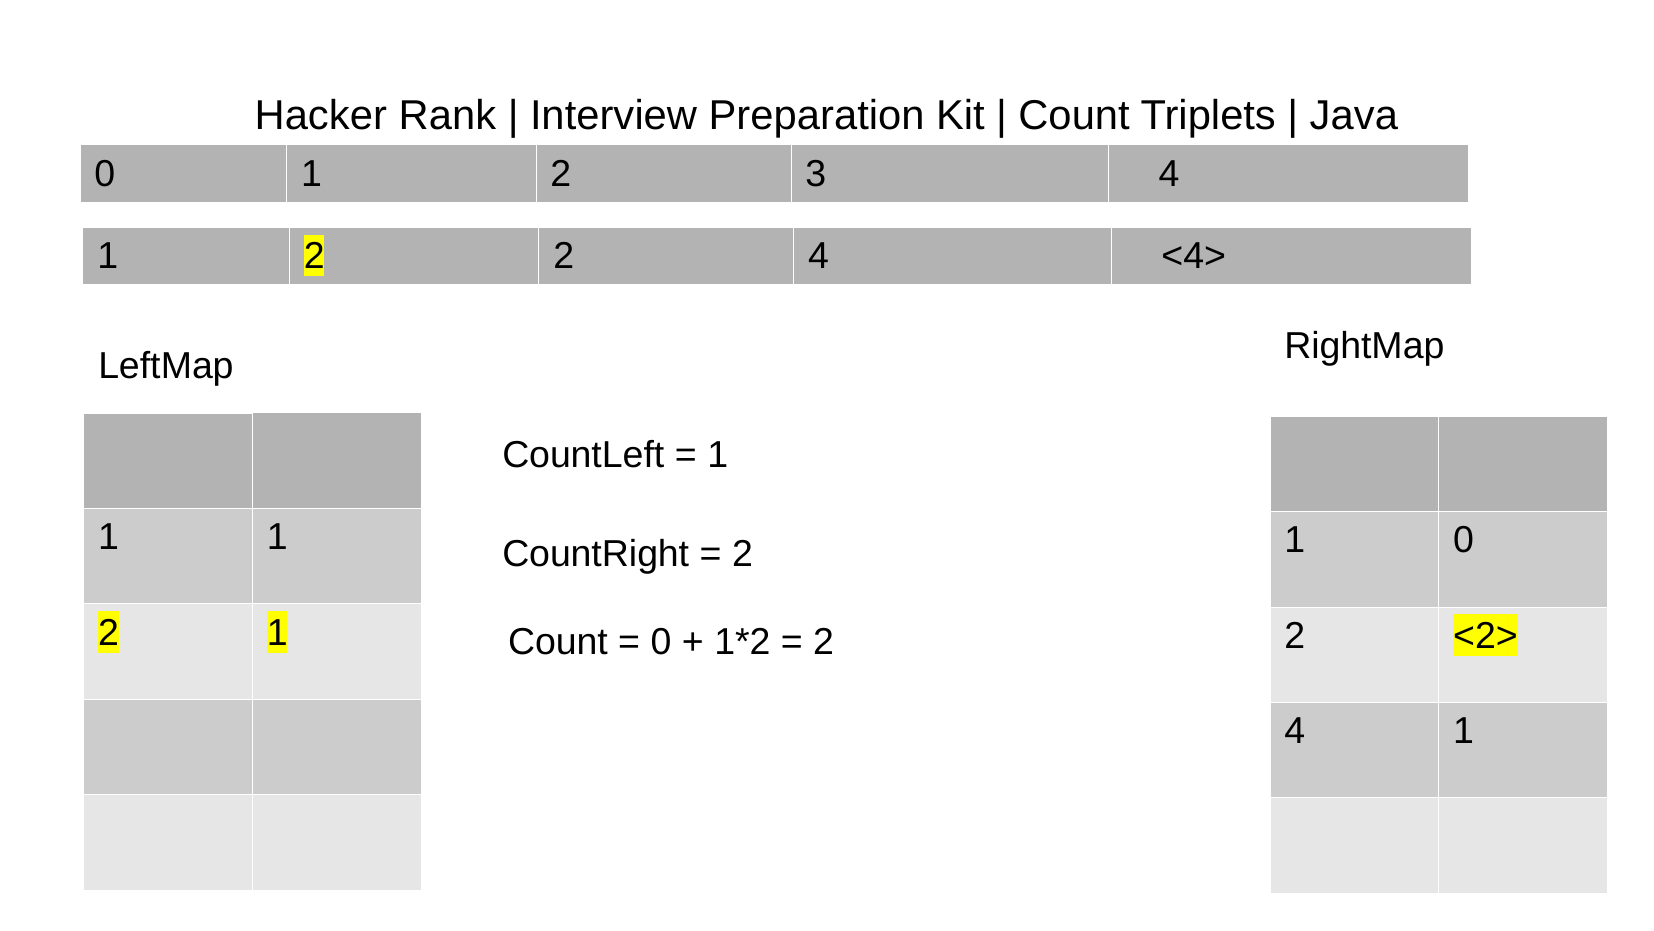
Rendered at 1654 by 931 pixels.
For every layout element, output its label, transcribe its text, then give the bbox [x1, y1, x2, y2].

table_header 2 [537, 145, 791, 202]
text_box CountRight = 2 [487, 525, 863, 666]
table_cell 1 [1439, 703, 1607, 797]
table_header [253, 413, 421, 508]
table_header 2 [539, 228, 793, 284]
table_header [84, 437, 252, 508]
table_cell 2 [1271, 608, 1438, 702]
table_header 1 [83, 228, 289, 284]
table_header 4 [794, 228, 1111, 284]
table_cell 1 [84, 509, 252, 603]
table_header 3 [792, 145, 1108, 202]
table_cell 2 [84, 604, 252, 699]
table_header [1439, 417, 1607, 511]
table_header 0 [81, 145, 286, 202]
table_cell 1 [253, 509, 421, 603]
table_cell [84, 700, 252, 794]
text_box Count = 0 + 1*2 = 2 [493, 613, 869, 713]
table_cell [1271, 798, 1438, 893]
table_cell 0 [1439, 512, 1607, 607]
table_header 4 [1109, 145, 1468, 202]
table_cell [253, 700, 421, 794]
table_cell [84, 795, 252, 890]
title Hacker Rank | Interview Preparation Kit | Count Triplets | Java [82, 37, 1571, 193]
table_header [1271, 417, 1438, 511]
table_cell 1 [1271, 512, 1438, 607]
table_cell 1 [253, 604, 421, 699]
table_cell 4 [1271, 703, 1438, 797]
table_cell [253, 795, 421, 890]
table_header <4> [1112, 228, 1471, 284]
text_box RightMap [1269, 317, 1487, 416]
text_box CountLeft = 1 [487, 426, 863, 525]
text_box LeftMap [83, 337, 301, 437]
table_cell [1439, 798, 1607, 893]
table_cell <2> [1439, 608, 1607, 702]
table_header 2 [290, 228, 538, 284]
table_header 1 [287, 145, 536, 202]
